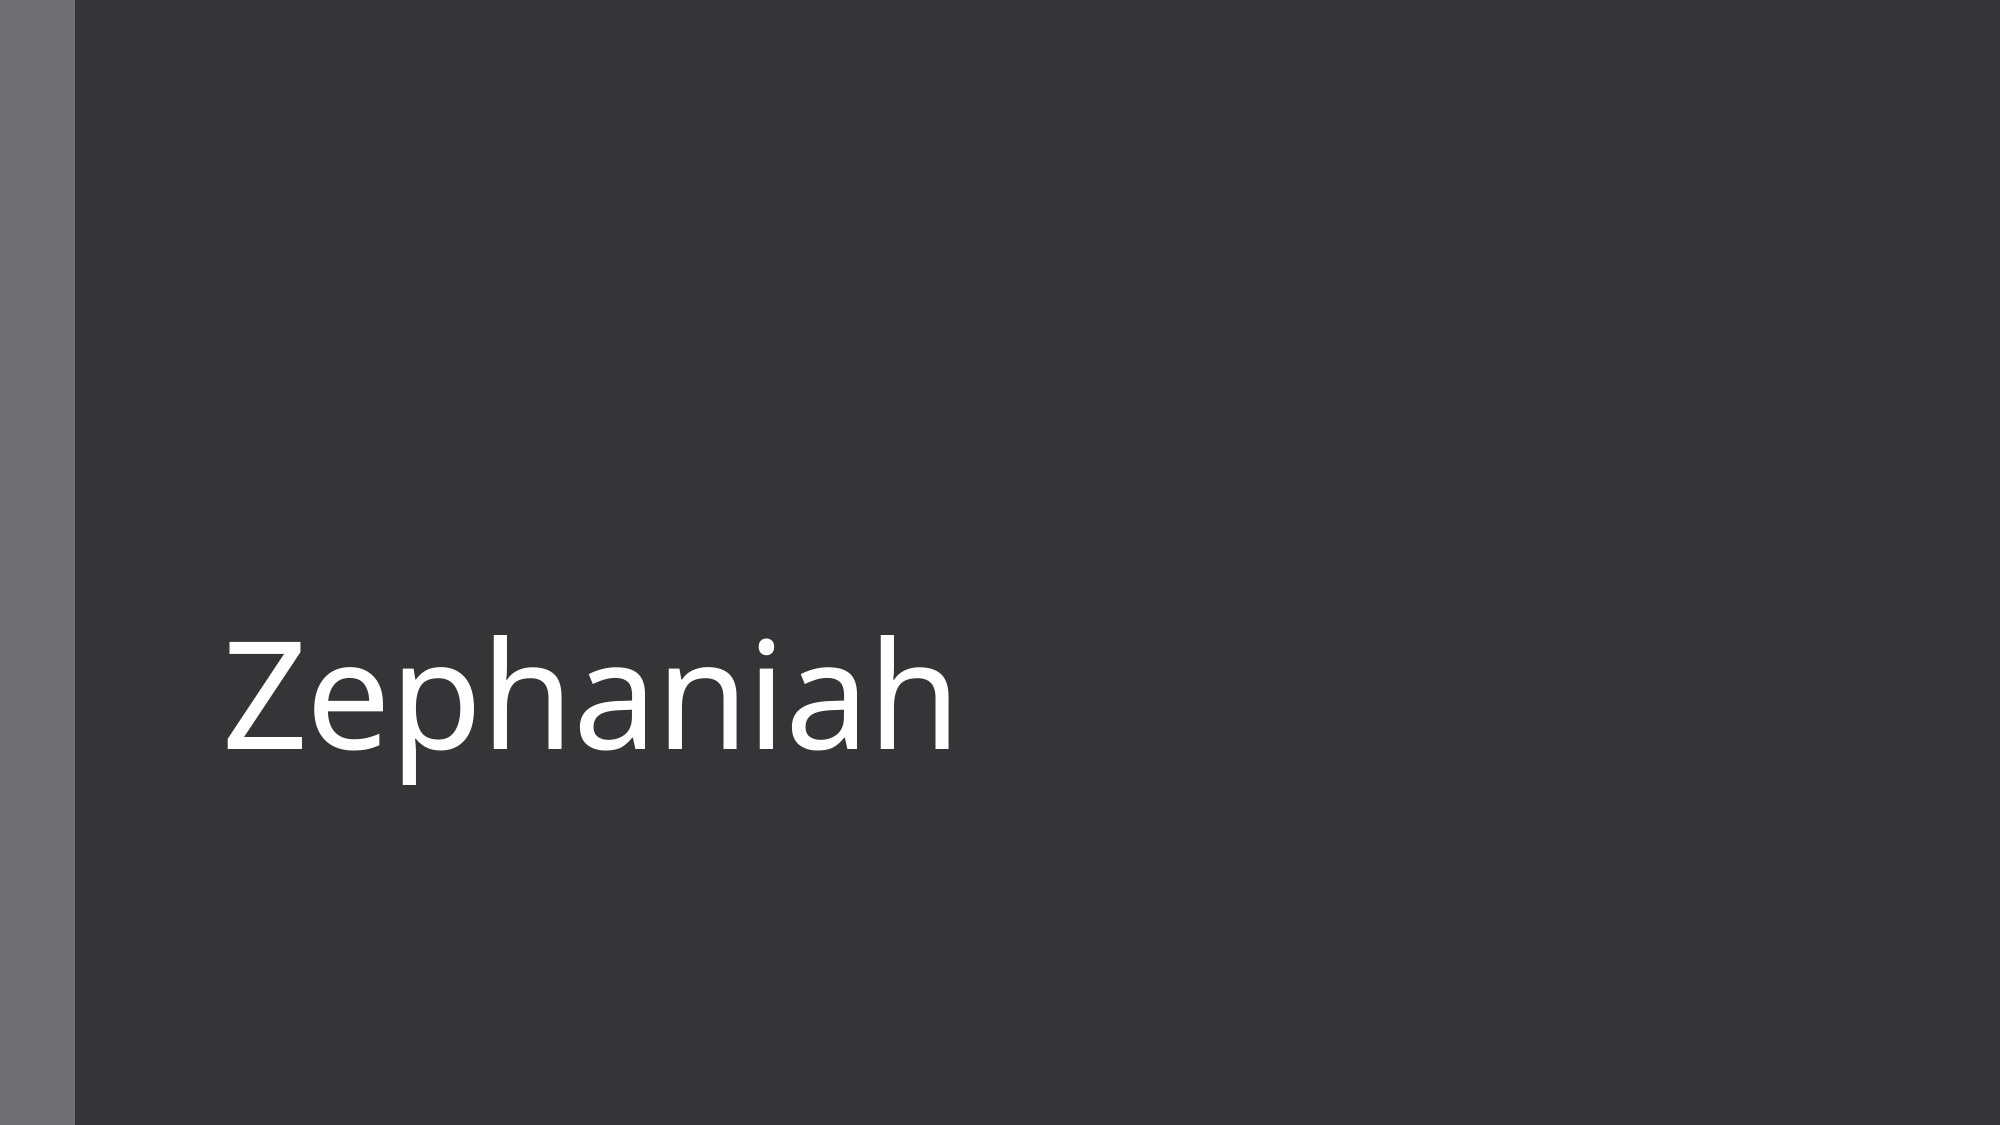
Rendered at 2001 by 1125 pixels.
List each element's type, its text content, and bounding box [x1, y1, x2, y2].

title Zephaniah [206, 124, 1752, 788]
